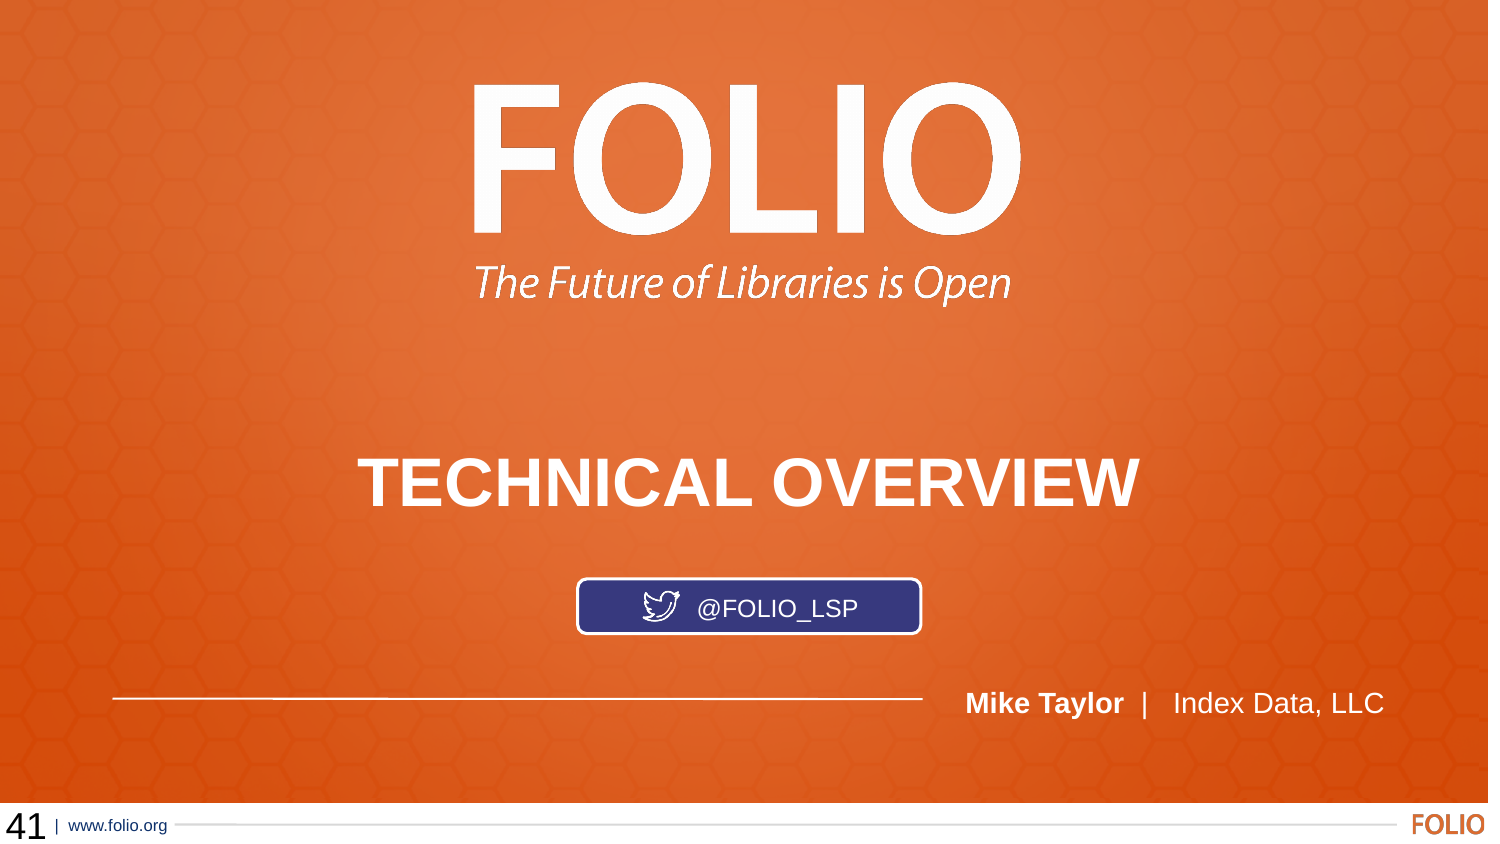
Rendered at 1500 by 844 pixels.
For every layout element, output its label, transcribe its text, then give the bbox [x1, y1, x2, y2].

text_box @FOLIO_LSP [685, 584, 876, 628]
picture [1412, 814, 1485, 836]
picture [0, 0, 1488, 803]
list Mike Taylor | Index Data, LLC [102, 675, 1397, 760]
text_box [577, 578, 921, 634]
title TECHNICAL OVERVIEW [102, 323, 1397, 527]
